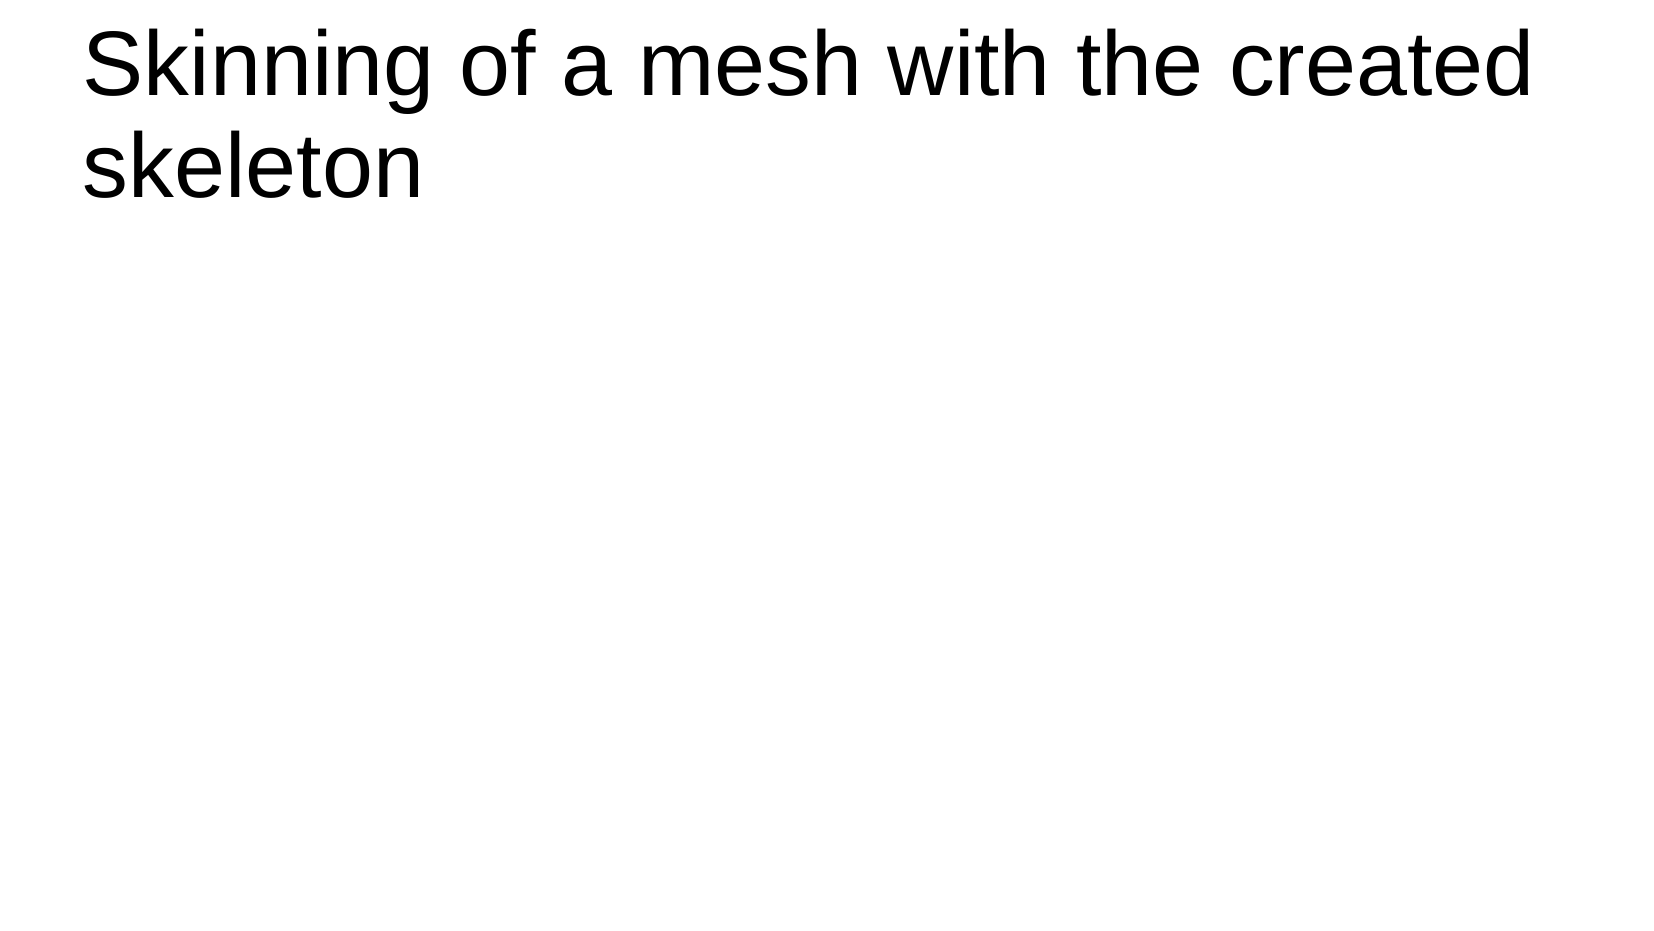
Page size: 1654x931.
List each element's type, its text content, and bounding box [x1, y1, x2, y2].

title Skinning of a mesh with the created skeleton [82, 12, 1571, 218]
